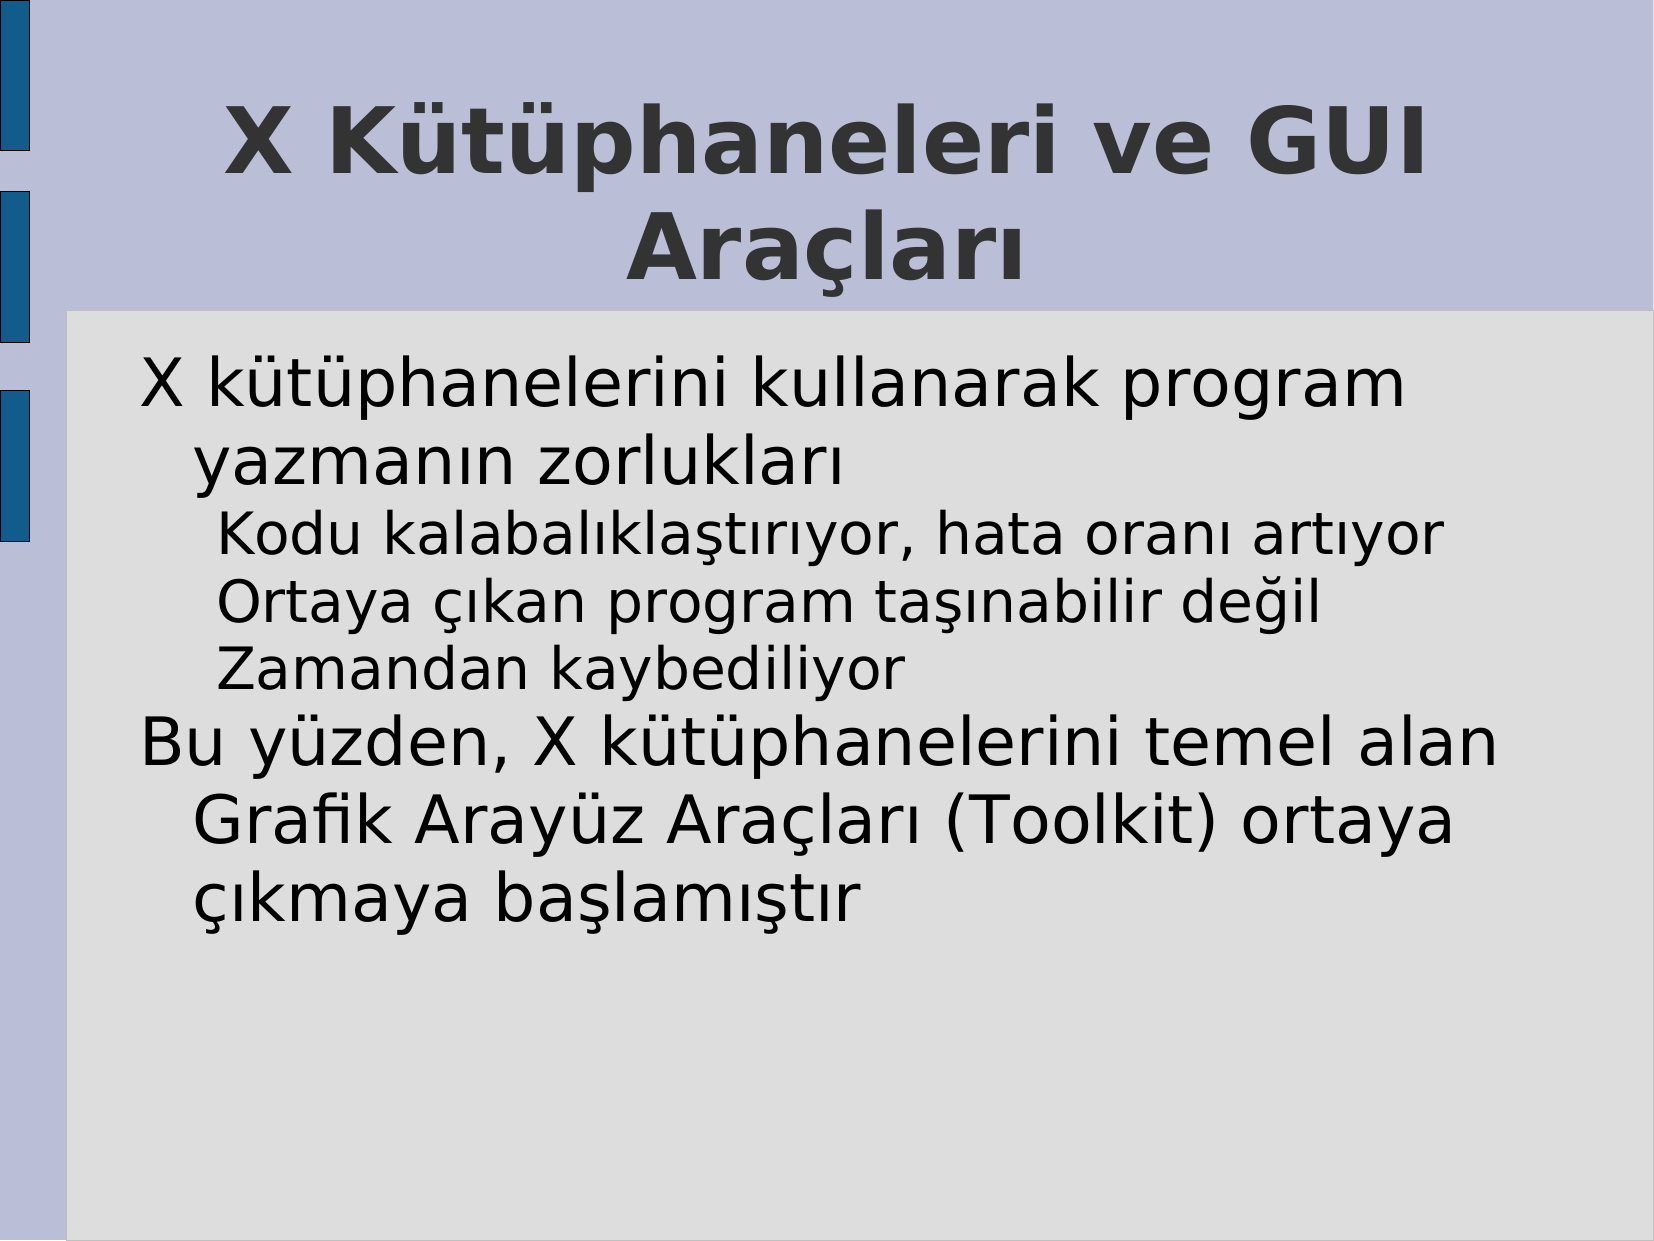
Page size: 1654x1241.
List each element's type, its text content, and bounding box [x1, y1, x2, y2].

title X Kütüphaneleri ve GUI Araçları [121, 87, 1534, 302]
list X kütüphanelerini kullanarak program yazmanın zorlukları Kodu kalabalıklaştırıyor, hata oranı artıyor Ortaya çıkan program taşınabilir değil Zamandan kaybediliyor Bu yüzden, X kütüphanelerini temel alan Grafik Arayüz Araçları (Toolkit) ortaya çıkmaya başlamıştır [121, 344, 1534, 1127]
